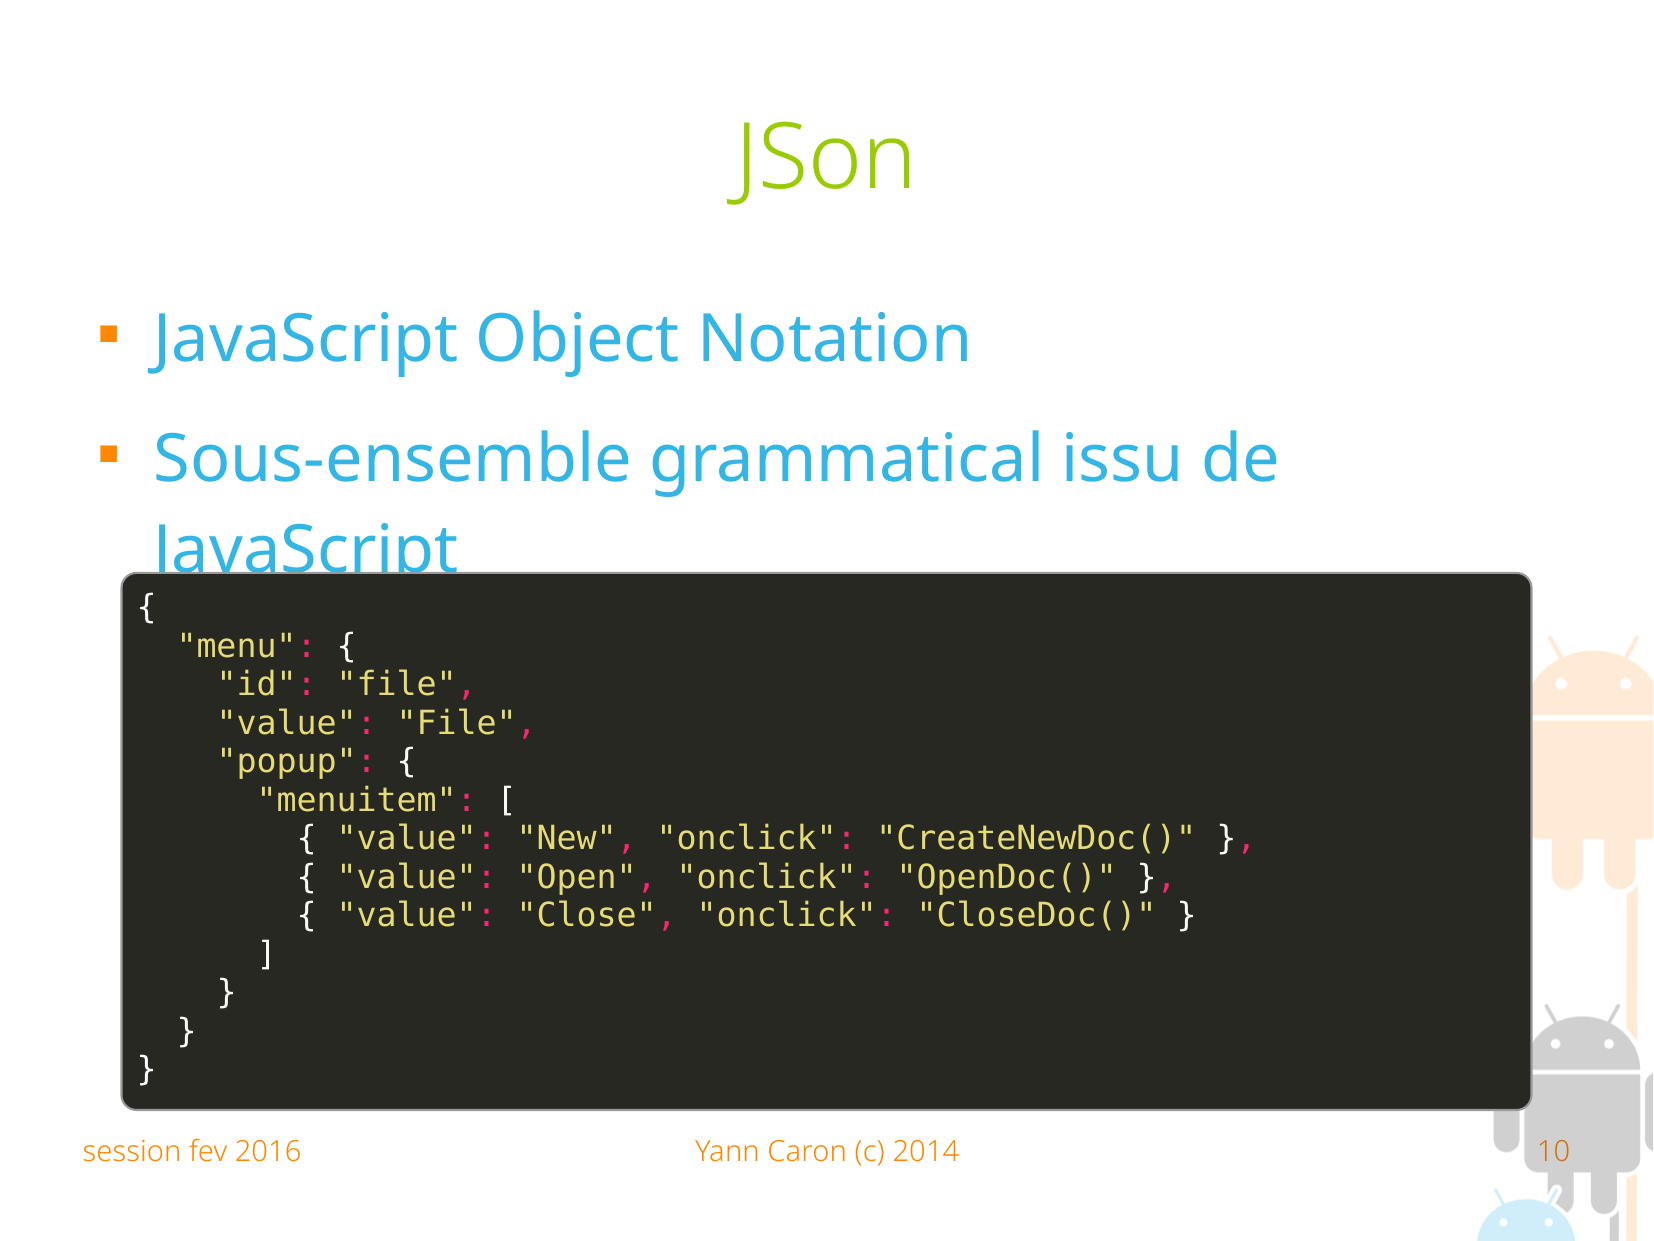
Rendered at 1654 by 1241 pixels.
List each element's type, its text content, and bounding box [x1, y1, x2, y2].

text_box { "menu": { "id": "file", "value": "File", "popup": { "menuitem": [ { "value": "New", "onclick": "CreateNewDoc()" }, { "value": "Open", "onclick": "OpenDoc()" }, { "value": "Close", "onclick": "CloseDoc()" } ] } } } [121, 572, 1532, 1111]
picture [240, 423, 1654, 1241]
list JavaScript Object Notation Sous-ensemble grammatical issu de JavaScript [82, 290, 1571, 1010]
title JSon [82, 49, 1571, 257]
